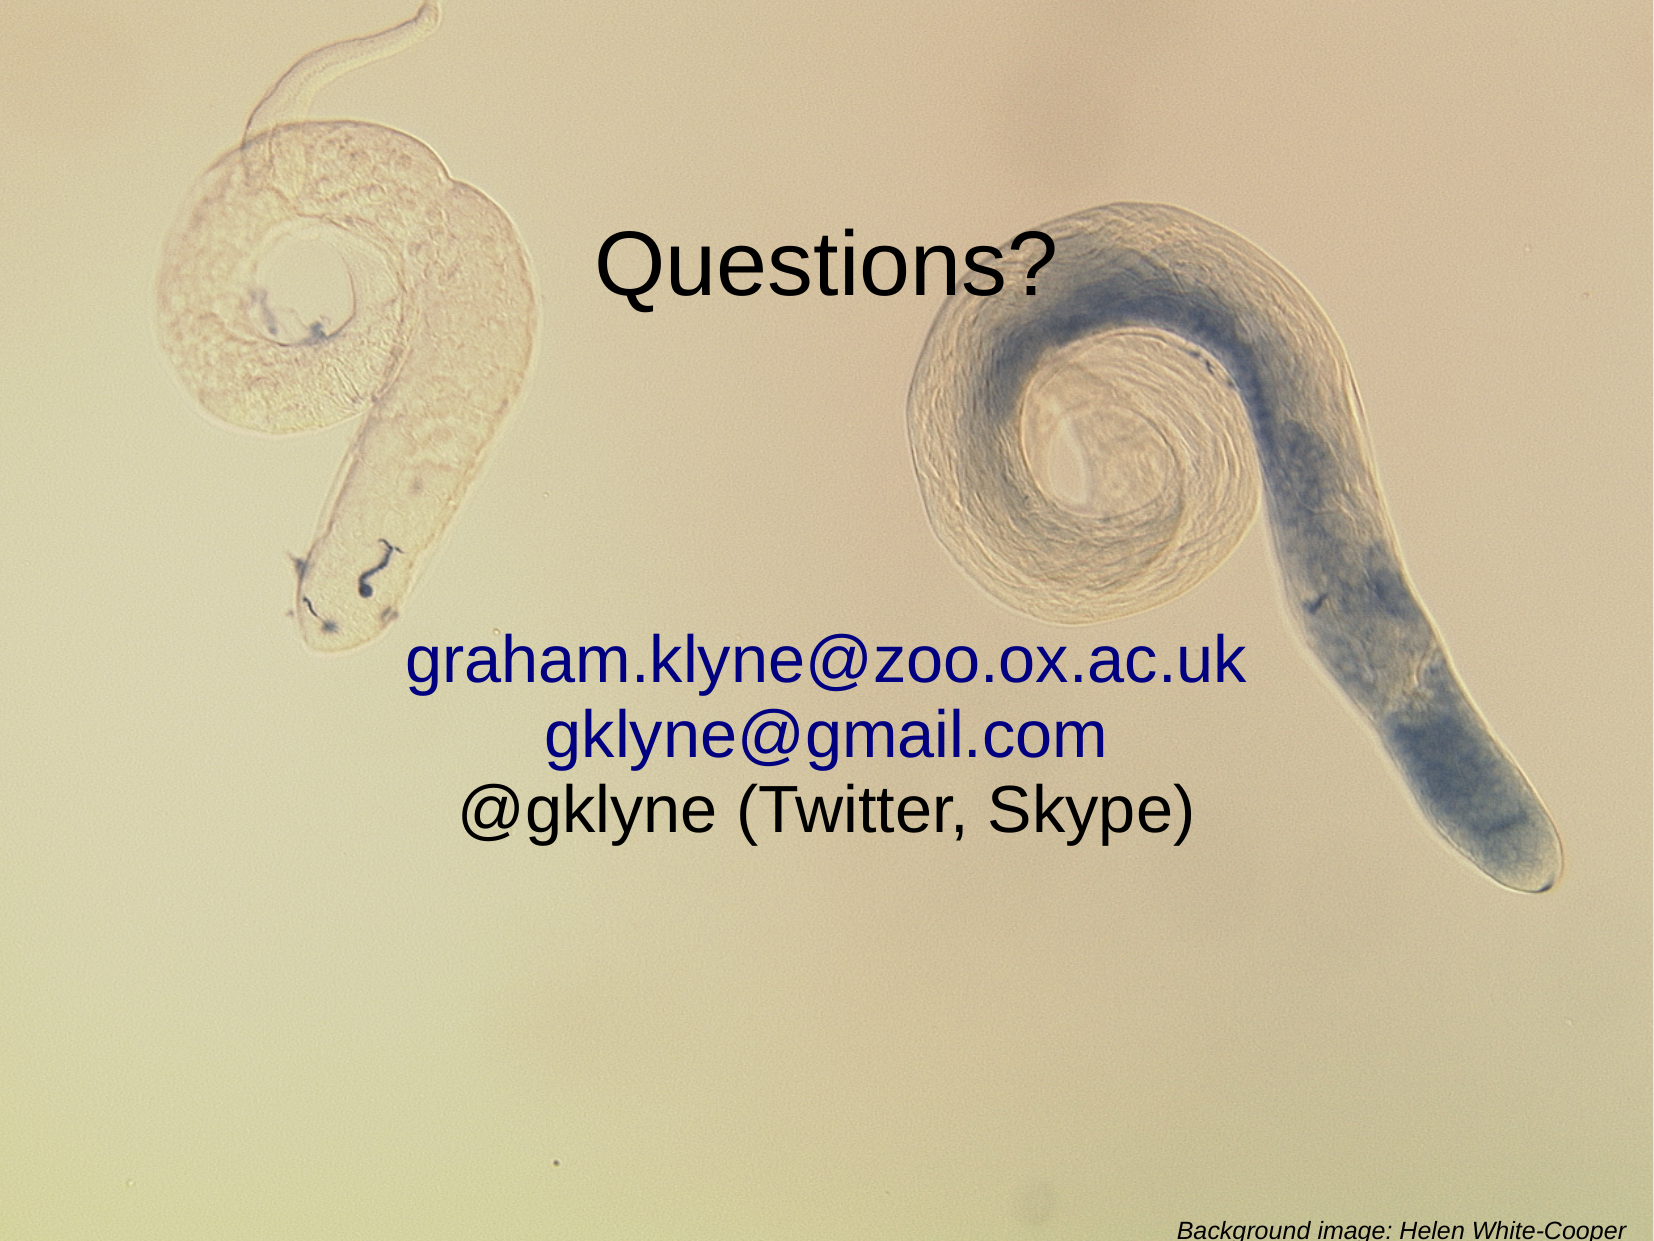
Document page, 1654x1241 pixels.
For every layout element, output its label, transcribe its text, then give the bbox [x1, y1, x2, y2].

picture [0, 0, 1654, 1241]
text_box Background image: Helen White-Cooper [862, 1209, 1642, 1241]
subtitle Questions? graham.klyne@zoo.ox.ac.uk gklyne@gmail.com @gklyne (Twitter, Skype) [82, 49, 1571, 1010]
